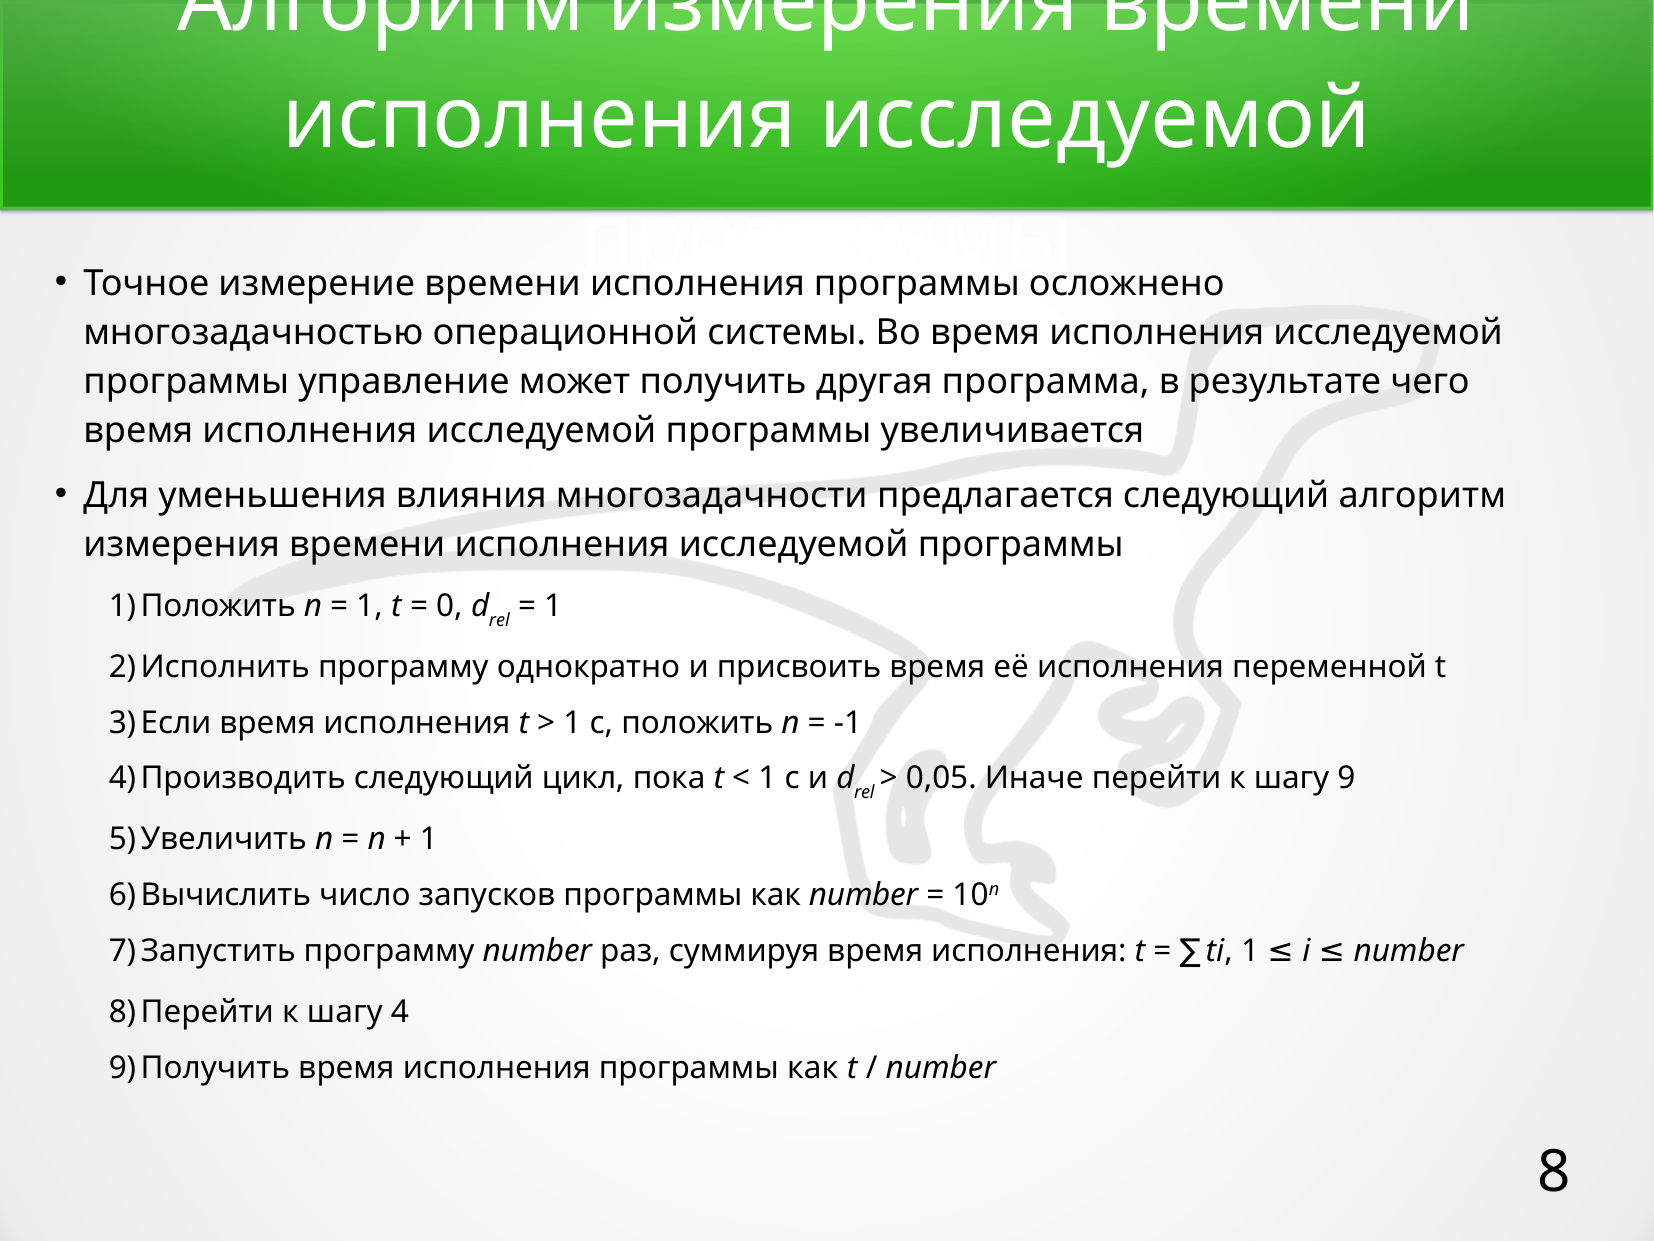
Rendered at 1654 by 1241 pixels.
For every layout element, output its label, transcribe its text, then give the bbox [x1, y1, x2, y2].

list Точное измерение времени исполнения программы осложнено многозадачностью операционной системы. Во время исполнения исследуемой программы управление может получить другая программа, в результате чего время исполнения исследуемой программы увеличивается Для уменьшения влияния многозадачности предлагается следующий алгоритм измерения времени исполнения исследуемой программы Положить n = 1, t = 0, drel = 1 Исполнить программу однократно и присвоить время её исполнения переменной t Если время исполнения t > 1 с, положить n = -1 Производить следующий цикл, пока t < 1 с и drel > 0,05. Иначе перейти к шагу 9 Увеличить n = n + 1 Вычислить число запусков программы как number = 10n Запустить программу number раз, суммируя время исполнения: t = ∑ ti, 1 ≤ i ≤ number Перейти к шагу 4 Получить время исполнения программы как t / number [45, 256, 1516, 1186]
title Алгоритм измерения времени исполнения исследуемой программы [82, 10, 1571, 219]
